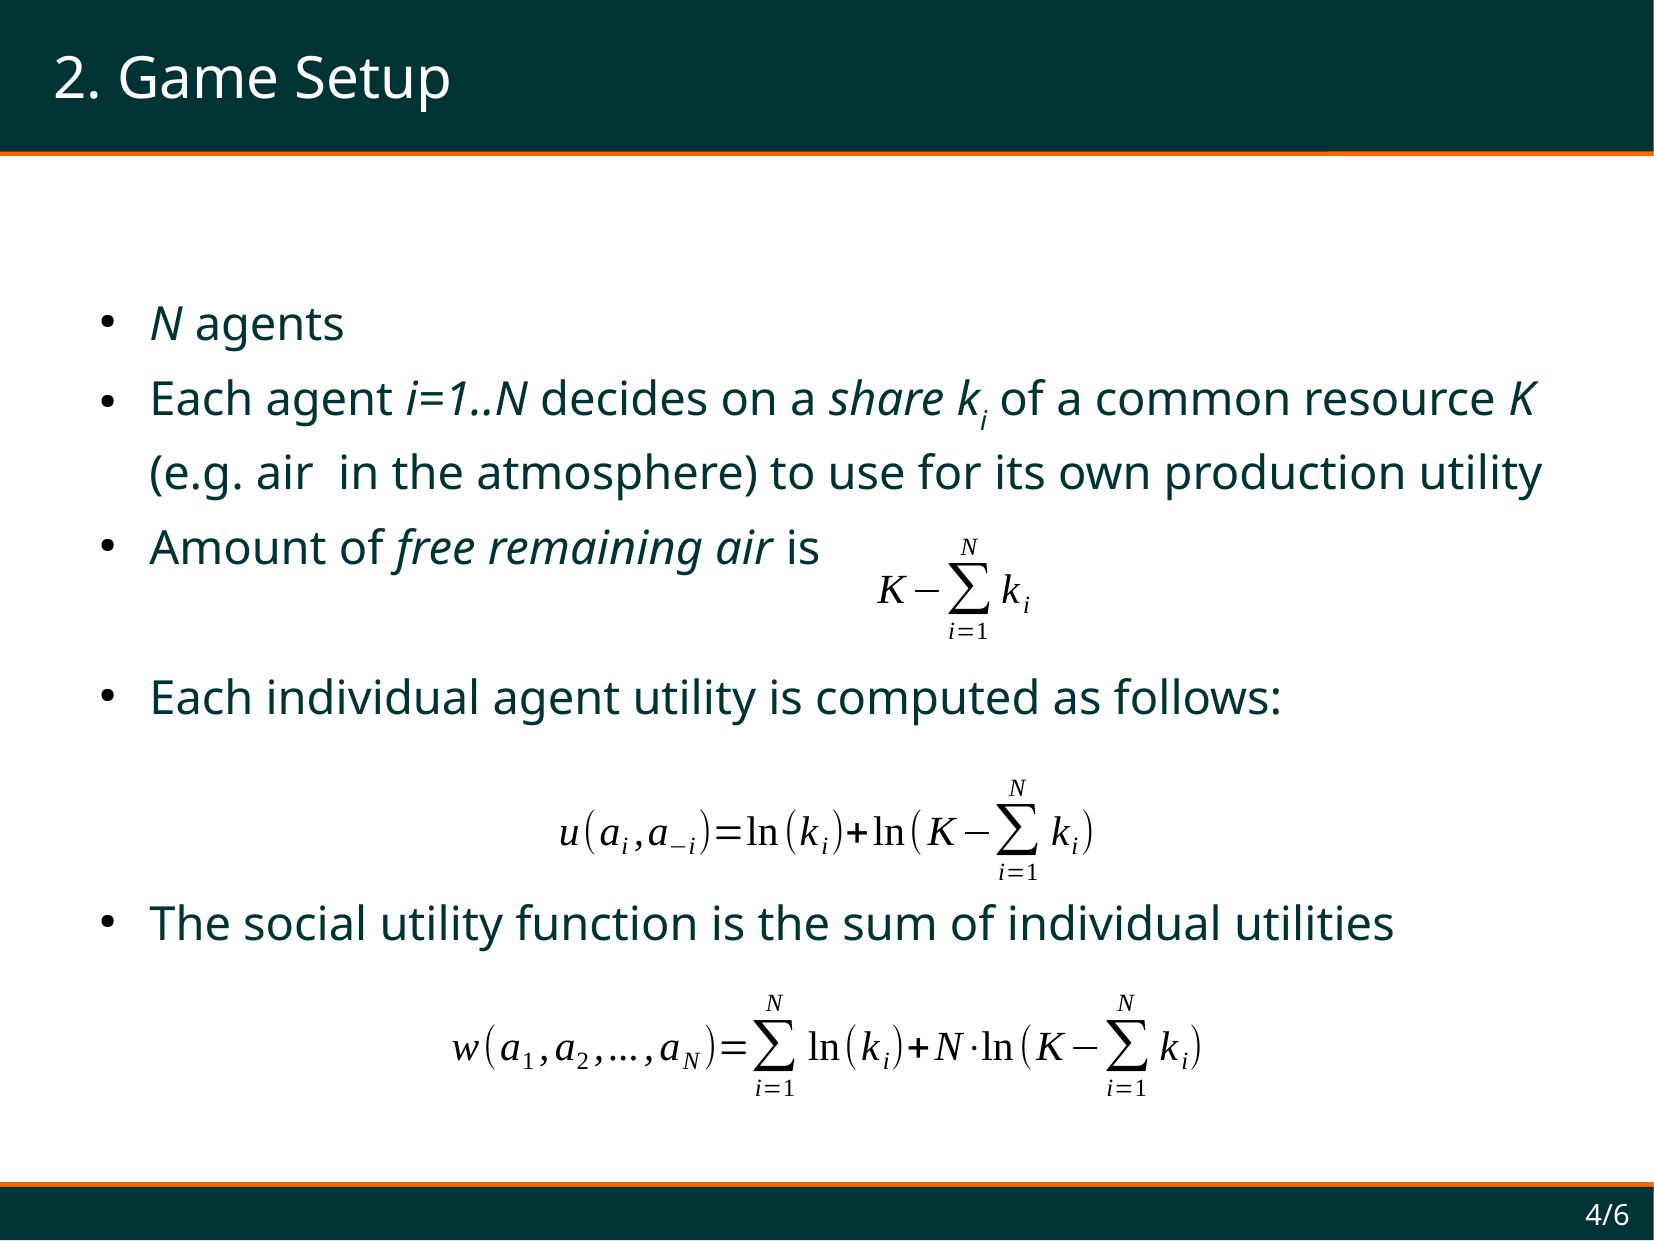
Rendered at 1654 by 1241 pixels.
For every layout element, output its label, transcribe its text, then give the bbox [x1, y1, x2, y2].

chart [870, 533, 1037, 646]
list N agents Each agent i=1..N decides on a share ki of a common resource K (e.g. air in the atmosphere) to use for its own production utility Amount of free remaining air is Each individual agent utility is computed as follows: The social utility function is the sum of individual utilities [82, 290, 1571, 1010]
chart [552, 774, 1101, 887]
title 2. Game Setup [0, 0, 1329, 152]
chart [443, 990, 1210, 1102]
